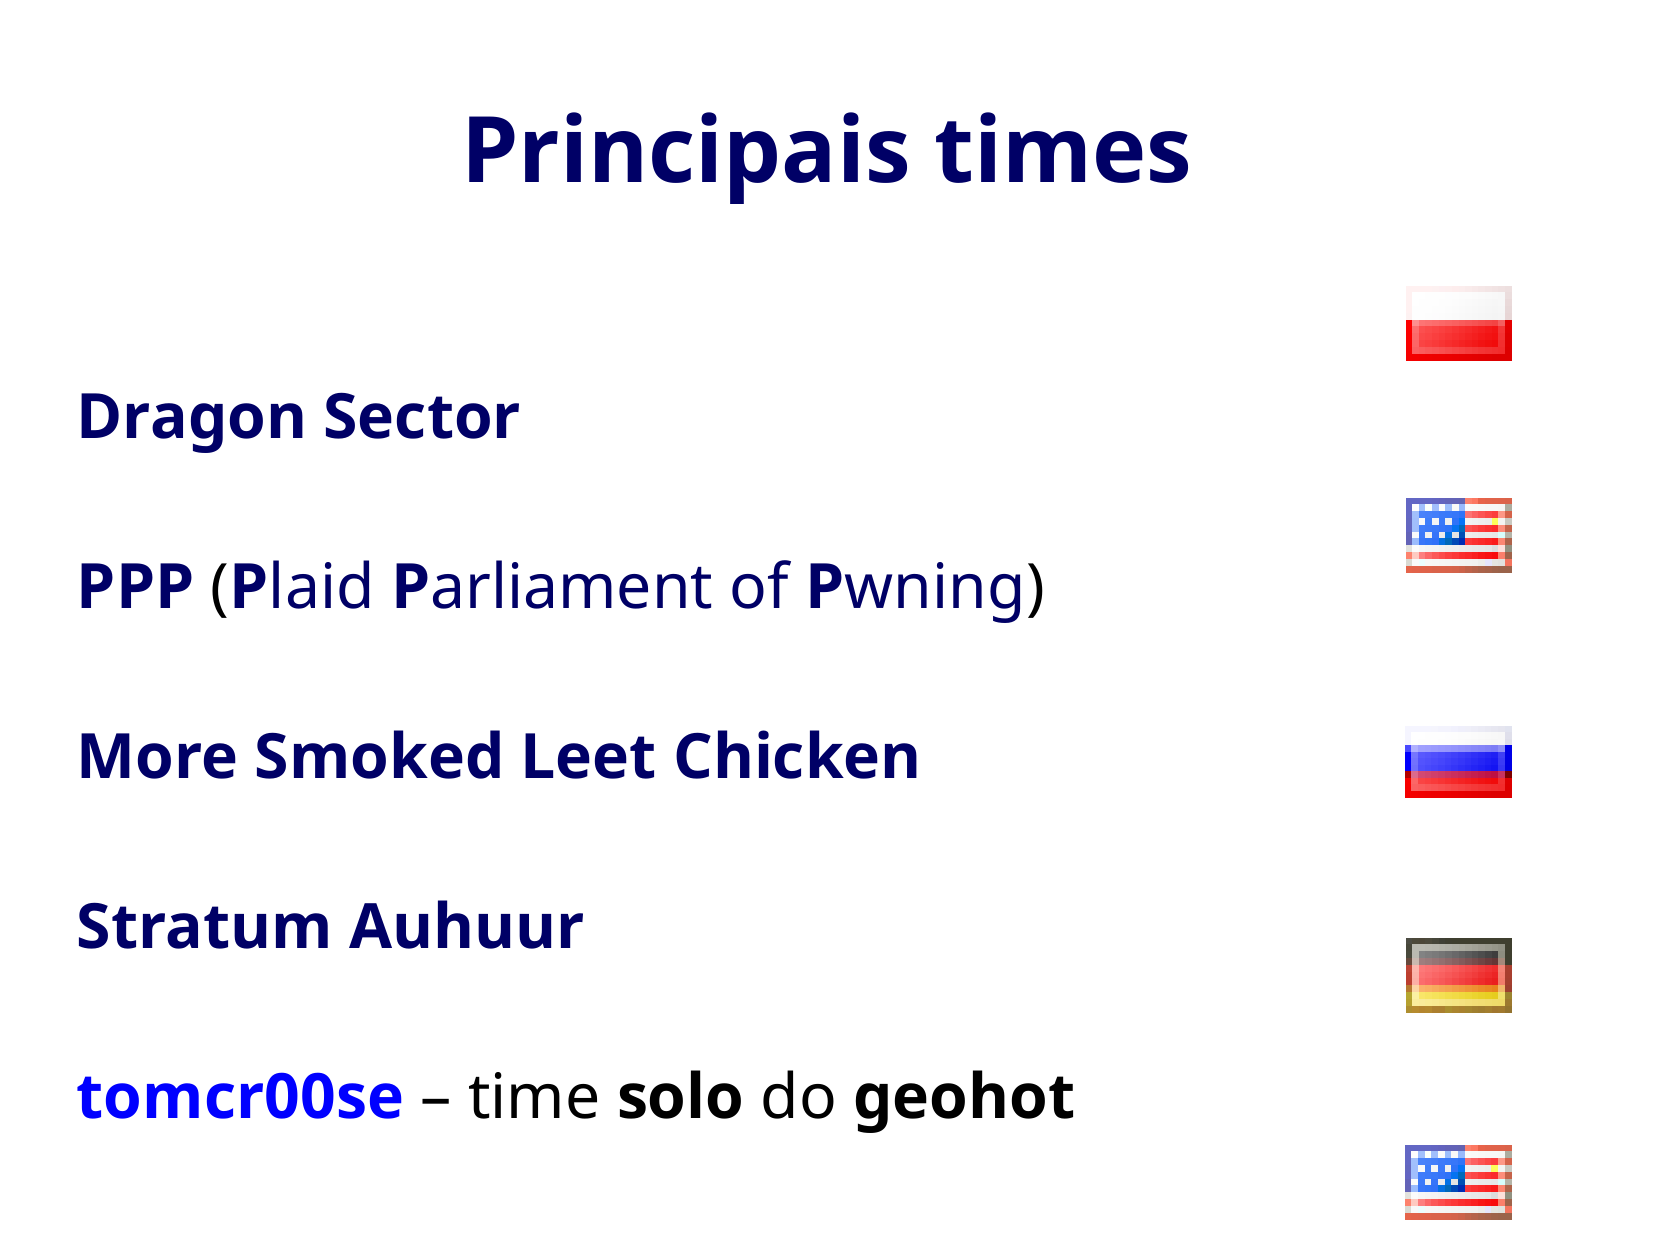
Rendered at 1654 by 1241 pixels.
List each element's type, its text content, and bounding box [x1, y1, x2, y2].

title Principais times [82, 43, 1571, 251]
subtitle Dragon Sector PPP (Plaid Parliament of Pwning) More Smoked Leet Chicken Stratum Auhuur tomcr00se – time solo do geohot [76, 268, 1565, 1240]
picture [1406, 938, 1512, 1013]
picture [1406, 286, 1512, 361]
picture [1405, 1145, 1512, 1220]
picture [1405, 726, 1512, 798]
picture [1406, 498, 1512, 573]
